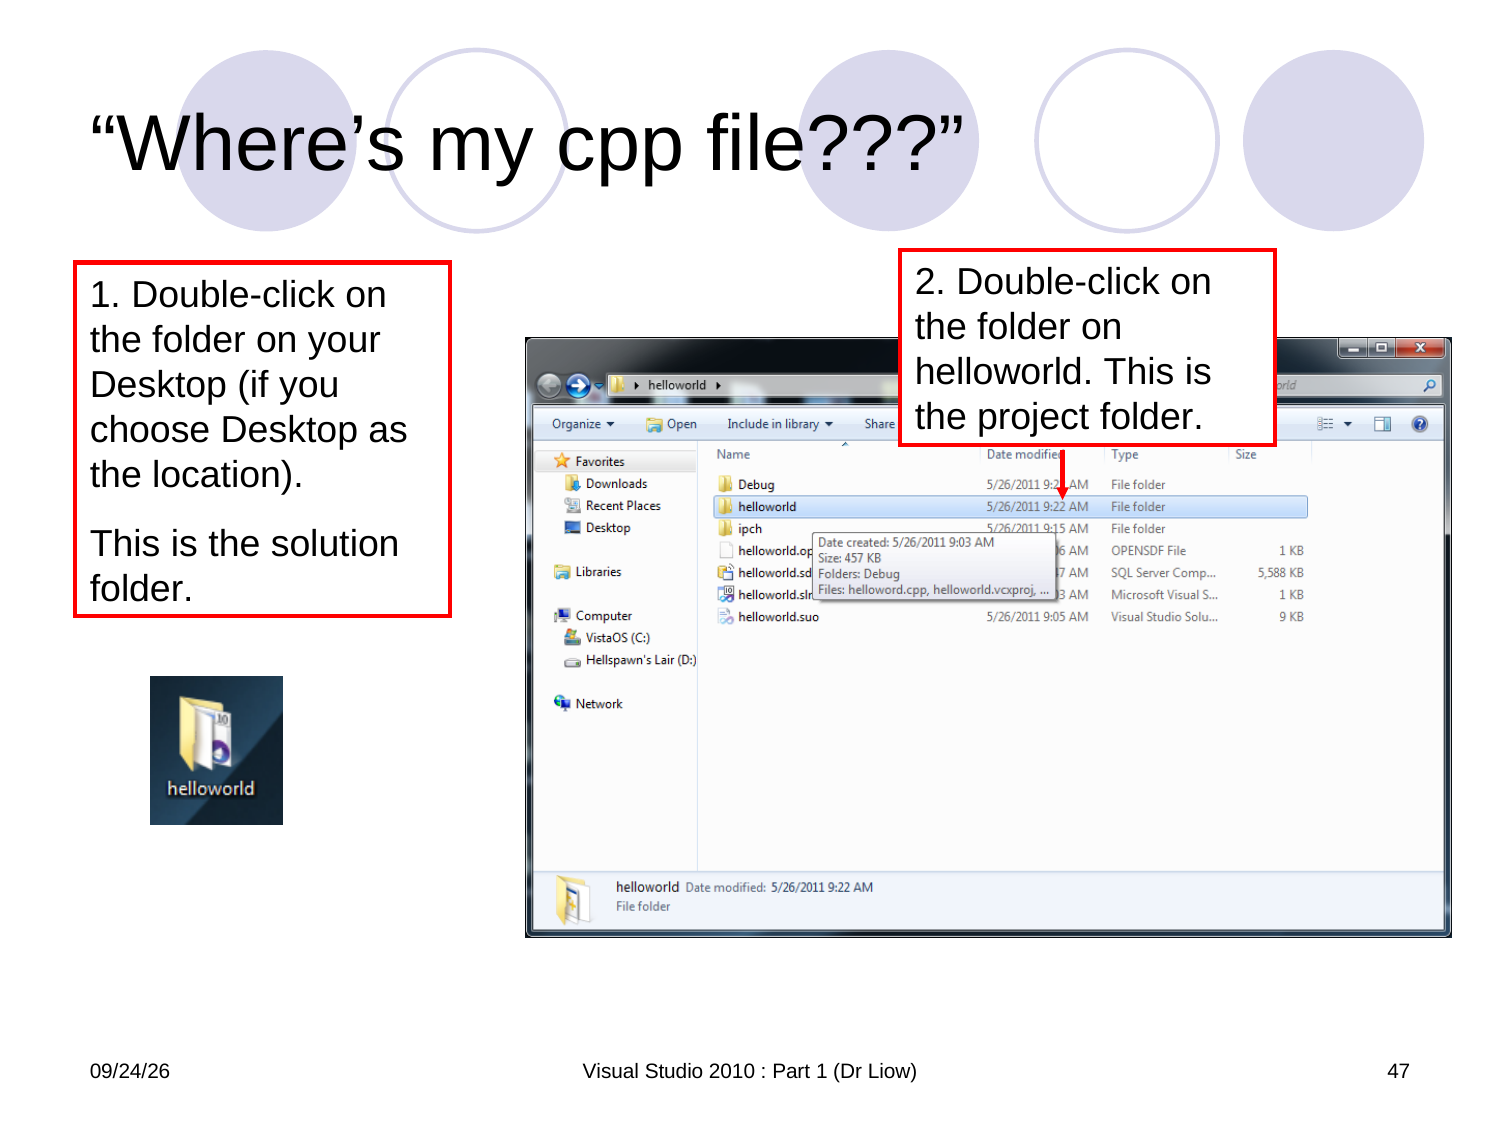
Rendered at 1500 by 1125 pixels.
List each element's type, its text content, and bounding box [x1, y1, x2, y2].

text_box Visual Studio 2010 : Part 1 (Dr Liow) [512, 1049, 988, 1101]
picture [150, 676, 283, 826]
title “Where’s my cpp file???” [75, 45, 1426, 233]
text_box 08/22/12 [74, 1049, 426, 1101]
picture [525, 337, 1452, 938]
text_box 2. Double-click on the folder on helloworld. This is the project folder. [900, 249, 1276, 446]
text_box <number> [1074, 1049, 1426, 1101]
text_box 1. Double-click on the folder on your Desktop (if you choose Desktop as the location). This is the solution folder. [75, 262, 451, 617]
